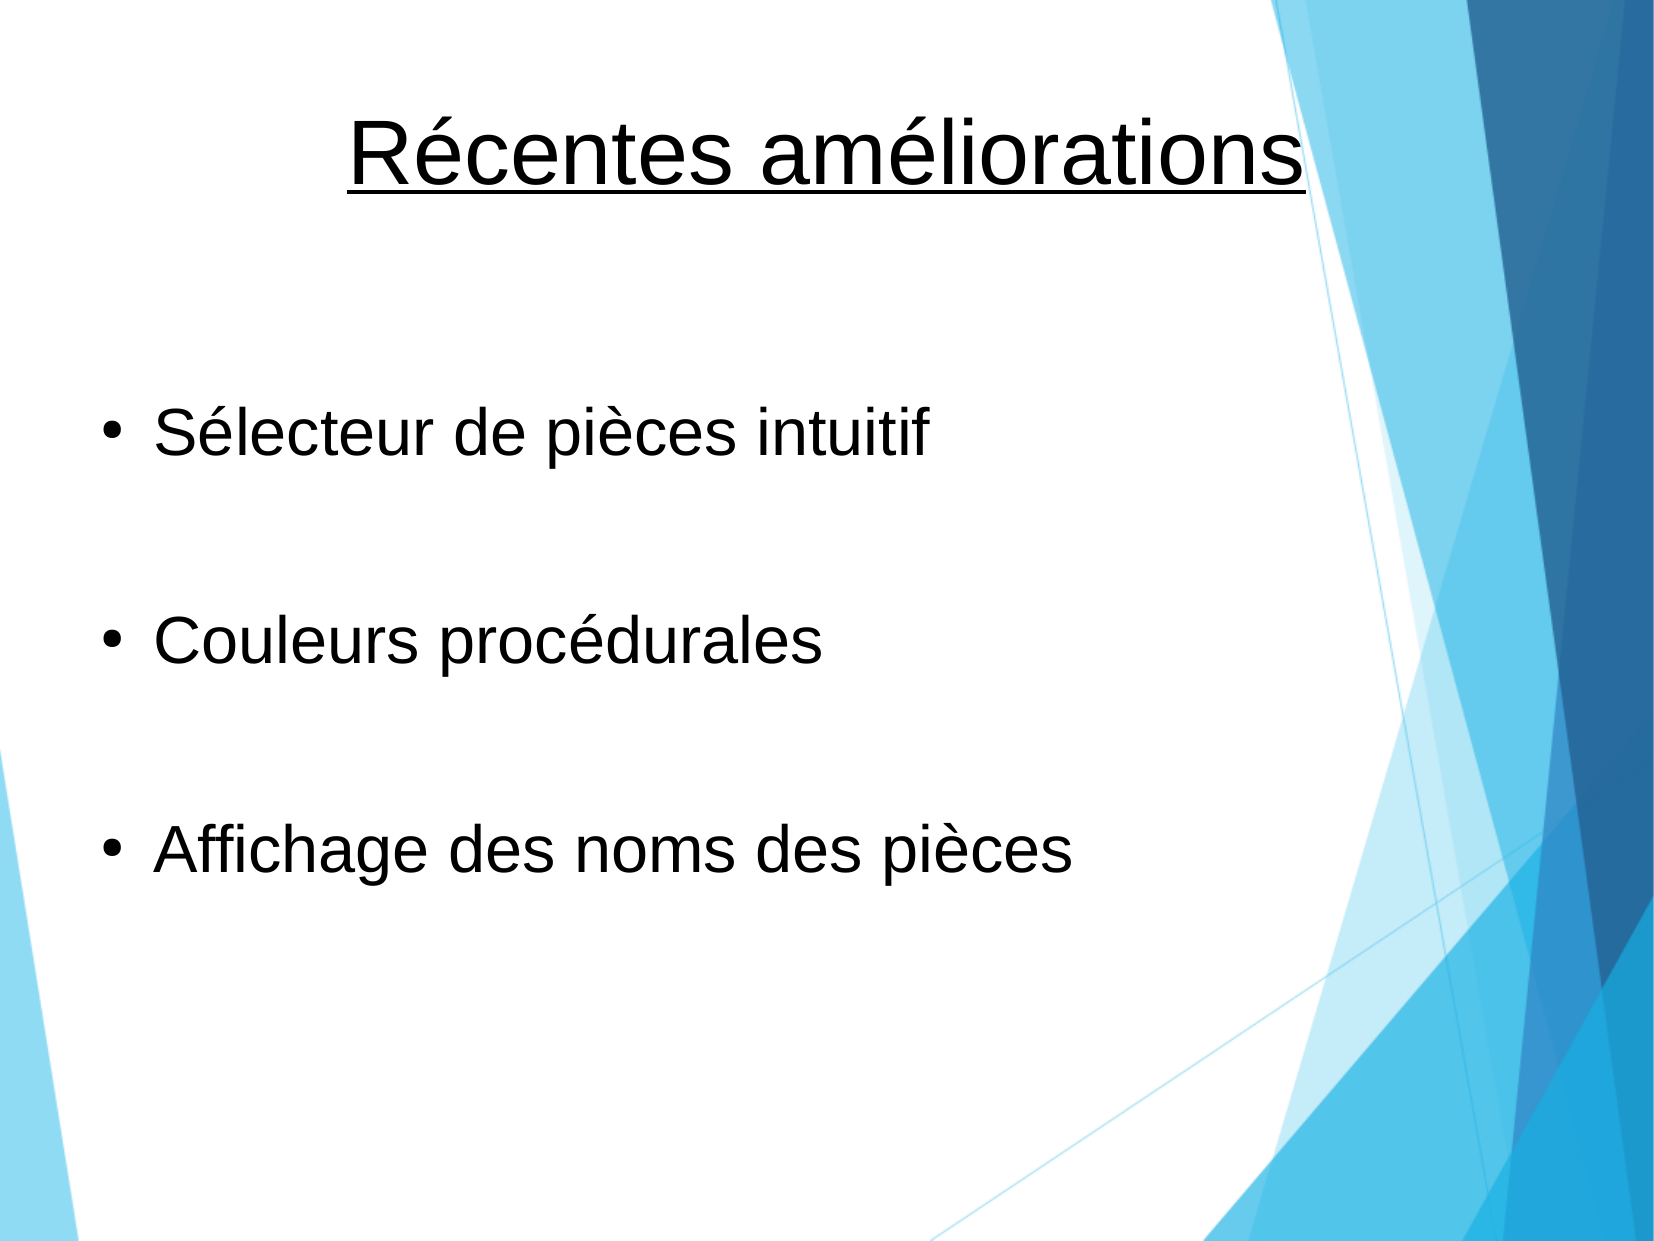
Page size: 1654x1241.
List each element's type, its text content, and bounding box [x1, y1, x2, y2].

list Sélecteur de pièces intuitif Couleurs procédurales Affichage des noms des pièces [82, 290, 1571, 1010]
picture [0, 0, 1654, 1241]
title Récentes améliorations [82, 49, 1571, 257]
